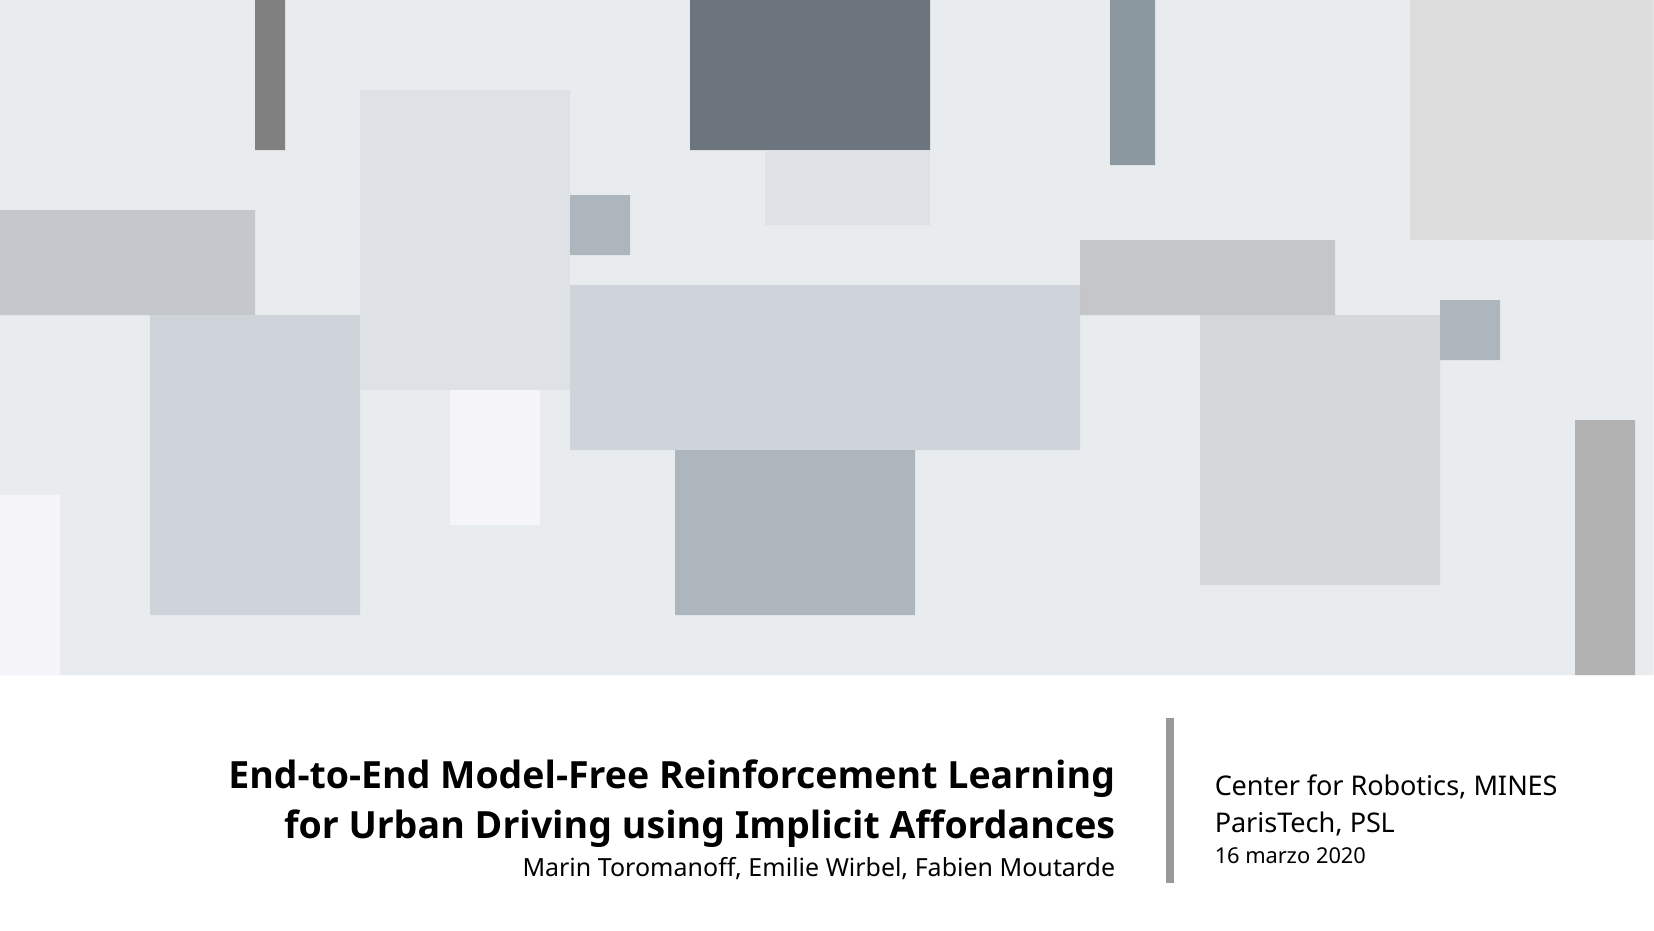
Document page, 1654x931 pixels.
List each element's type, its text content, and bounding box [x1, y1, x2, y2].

text_box Center for Robotics, MINES ParisTech, PSL 16 marzo 2020 [1200, 759, 1591, 863]
text_box End-to-End Model-Free Reinforcement Learning for Urban Driving using Implicit Affordances Marin Toromanoff, Emilie Wirbel, Fabien Moutarde [37, 740, 1131, 931]
